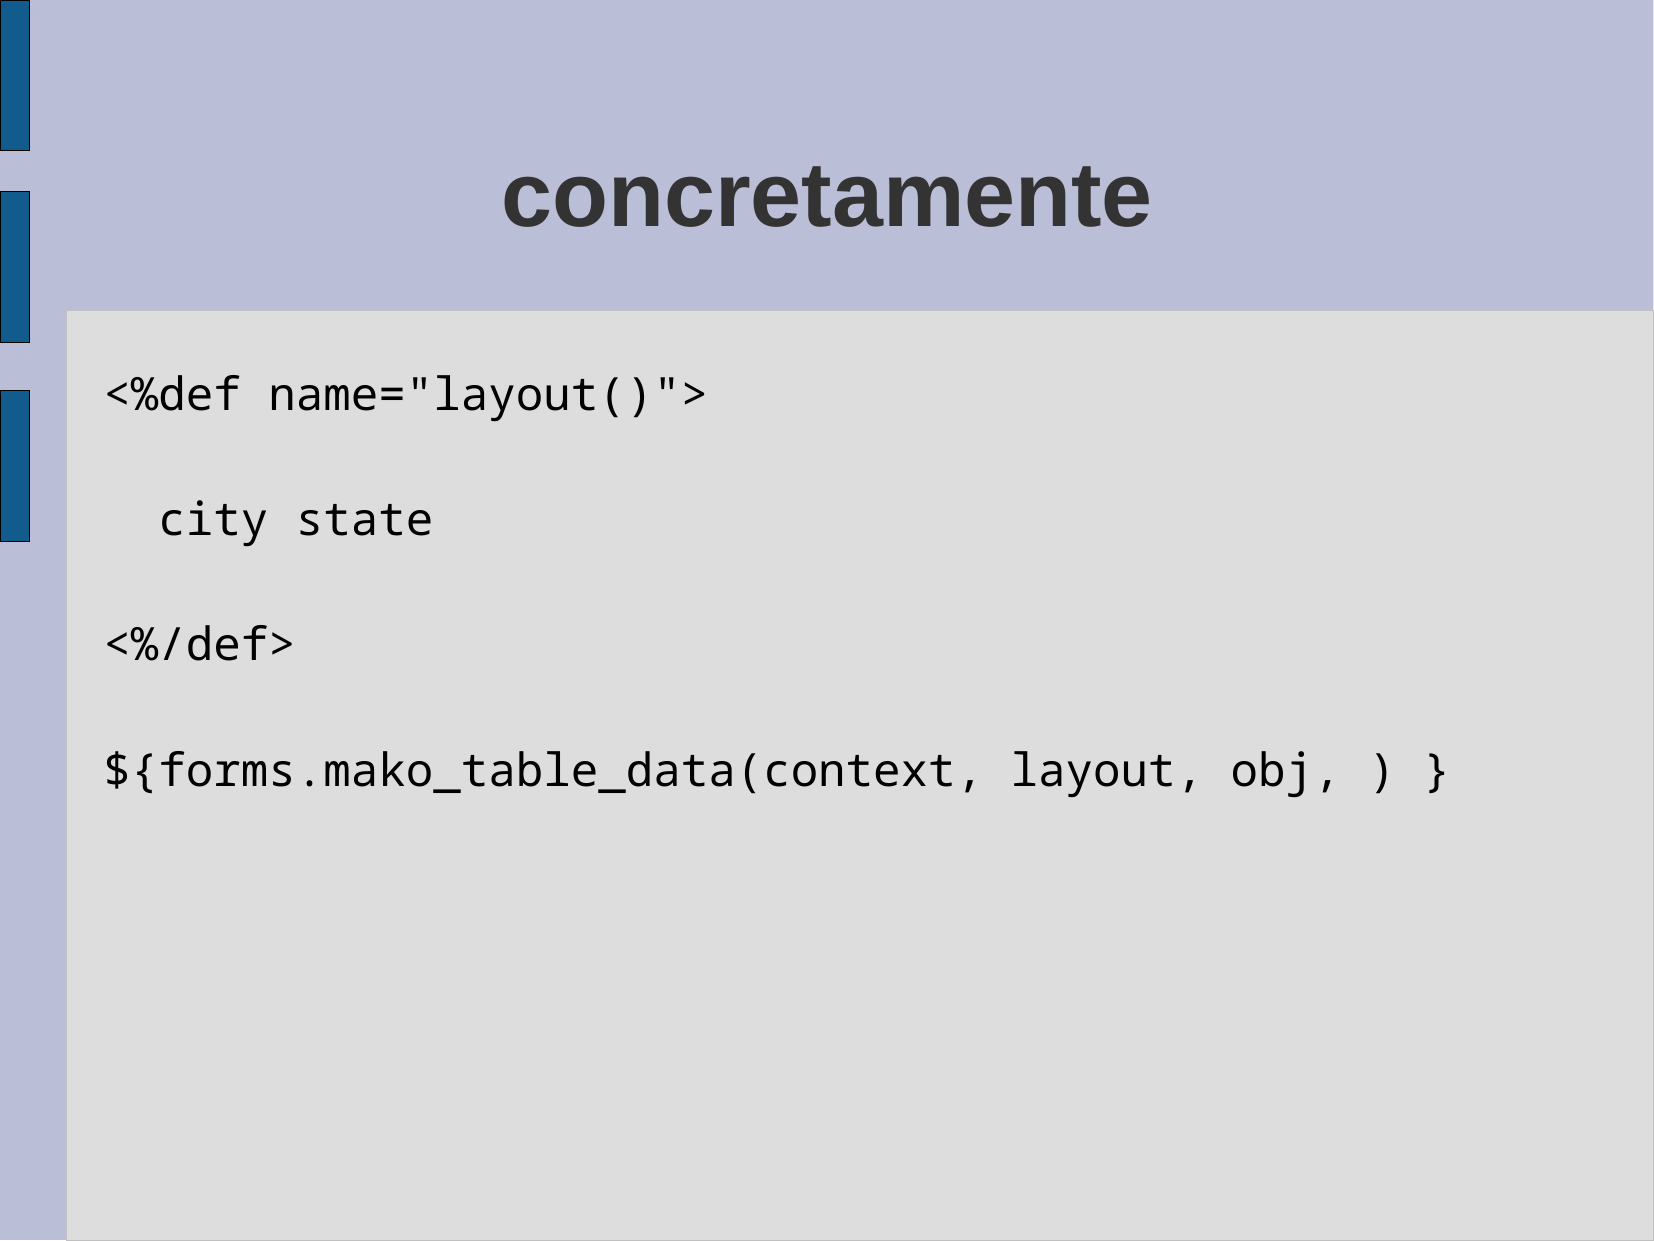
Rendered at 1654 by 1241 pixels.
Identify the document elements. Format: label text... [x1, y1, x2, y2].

text_box <%def name="layout()"> city state <%/def> ${forms.mako_table_data(context, layout, obj, ) } [88, 354, 1565, 1034]
title concretamente [121, 91, 1534, 299]
